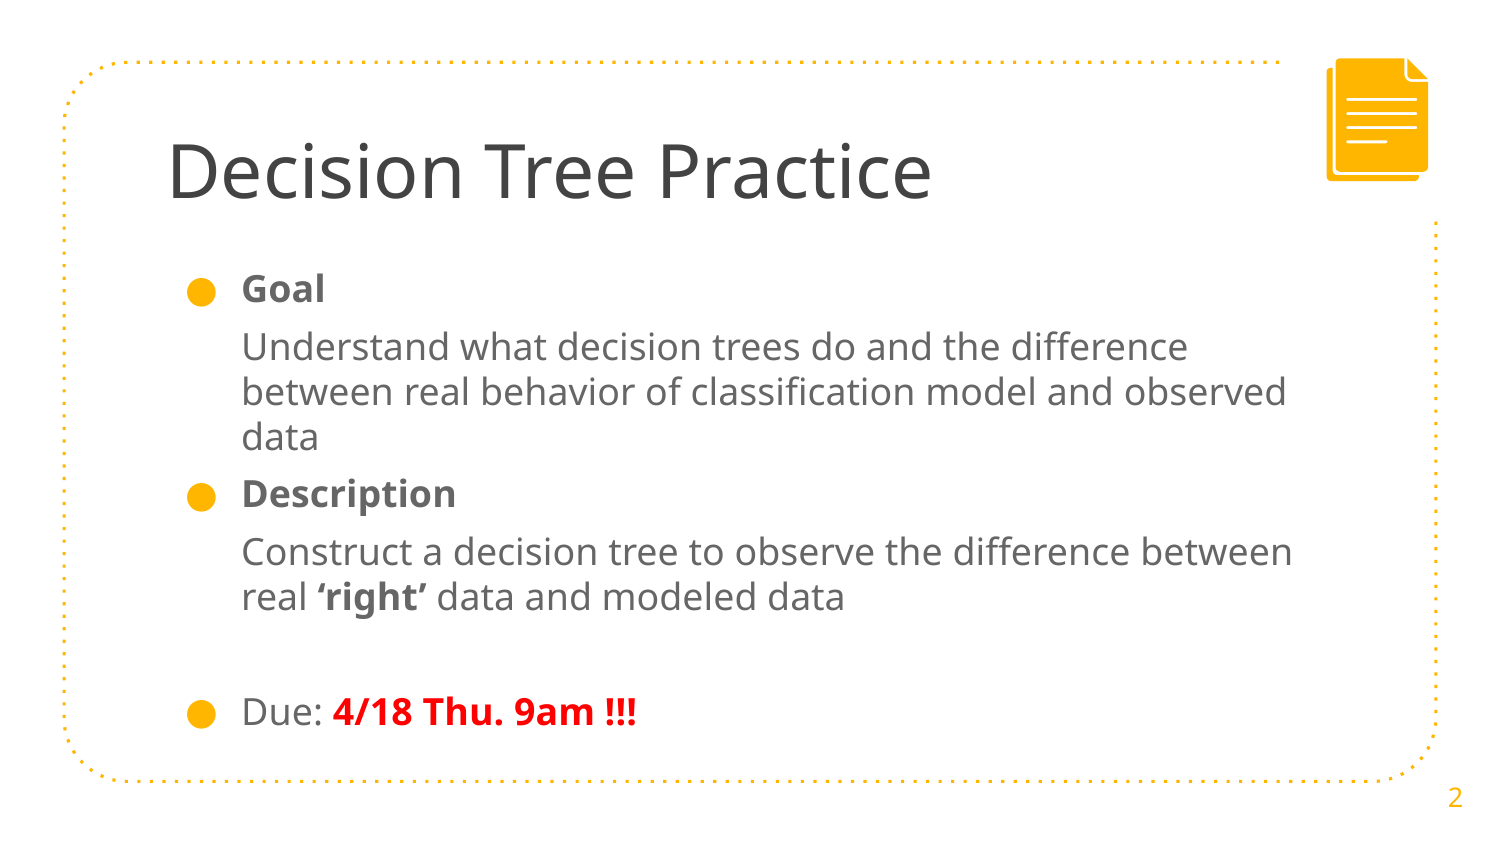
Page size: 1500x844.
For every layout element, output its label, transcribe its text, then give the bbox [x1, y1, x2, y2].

list Goal Understand what decision trees do and the difference between real behavior of classification model and observed data Description Construct a decision tree to observe the difference between real ‘right’ data and modeled data Due: 4/18 Thu. 9am !!! [151, 250, 1346, 753]
text_box [1335, 58, 1429, 172]
text_box [1407, 58, 1429, 80]
text_box [1326, 67, 1419, 182]
title Decision Tree Practice [151, 108, 1278, 218]
slide_number 1 [1411, 753, 1500, 844]
